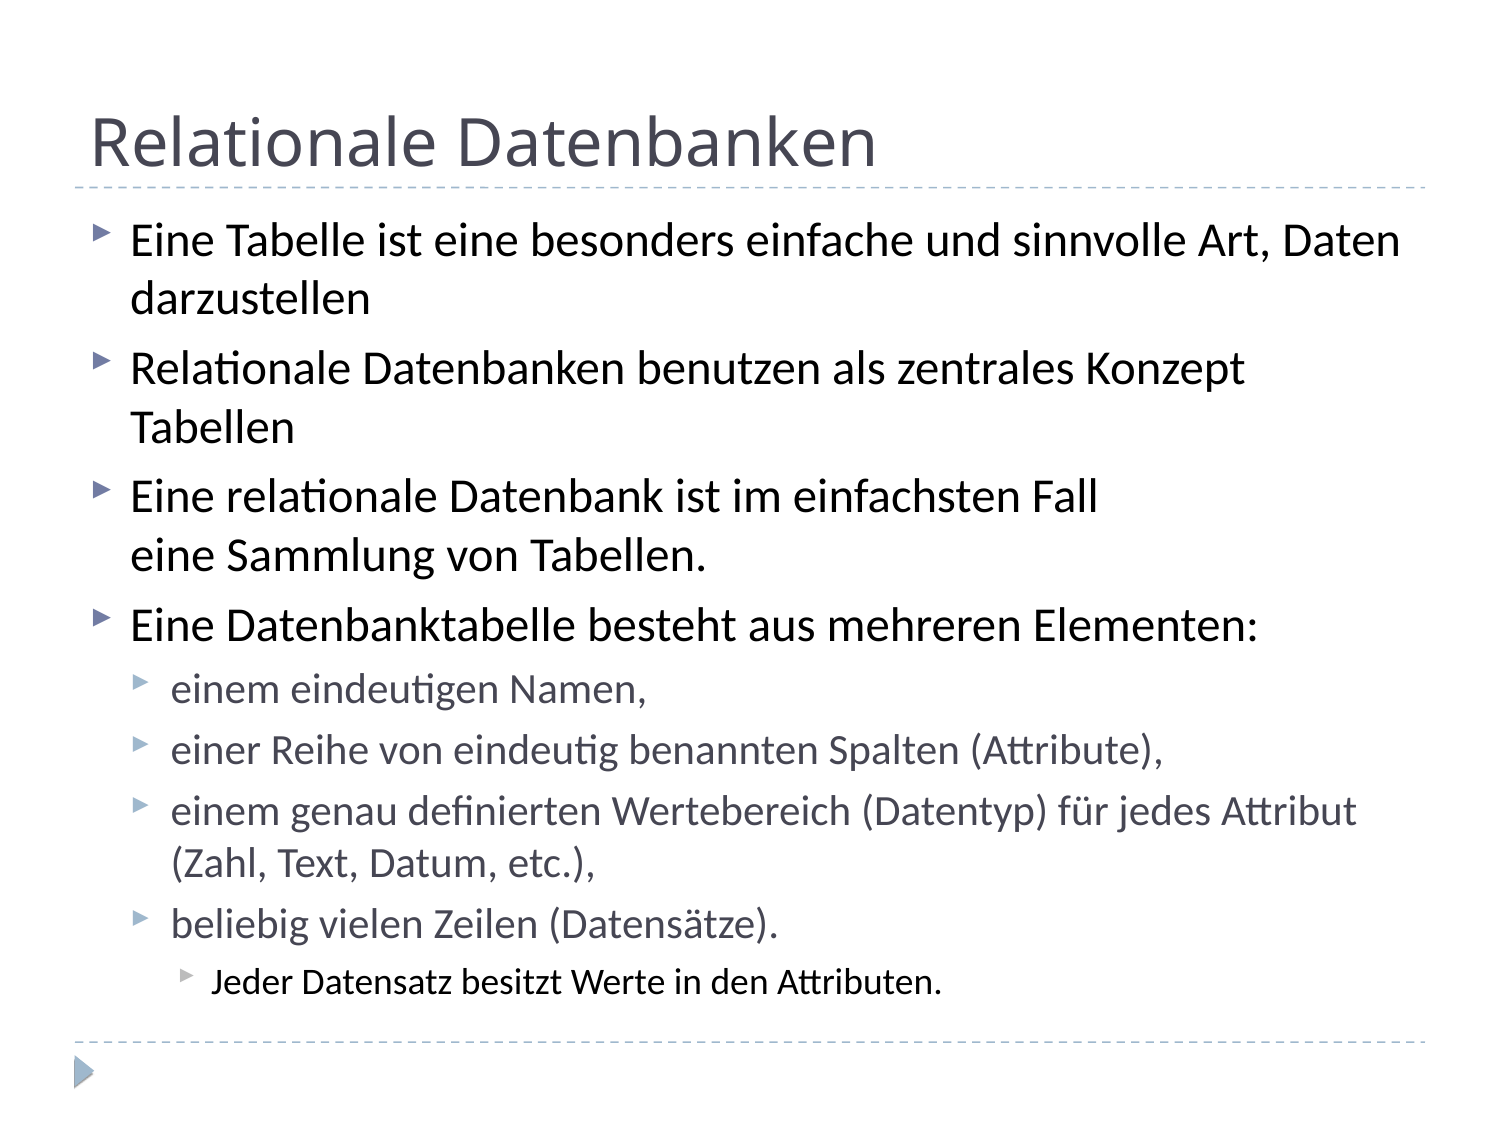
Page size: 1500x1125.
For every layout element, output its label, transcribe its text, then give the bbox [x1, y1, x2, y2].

list Eine Tabelle ist eine besonders einfache und sinnvolle Art, Daten darzustellen Relationale Datenbanken benutzen als zentrales Konzept Tabellen Eine relationale Datenbank ist im einfachsten Fall eine Sammlung von Tabellen. Eine Datenbanktabelle besteht aus mehreren Elementen: einem eindeutigen Namen, einer Reihe von eindeutig benannten Spalten (Attribute), einem genau definierten Wertebereich (Datentyp) für jedes Attribut (Zahl, Text, Datum, etc.), beliebig vielen Zeilen (Datensätze). Jeder Datensatz besitzt Werte in den Attributen. [75, 200, 1425, 1010]
title Relationale Datenbanken [75, 24, 1425, 188]
